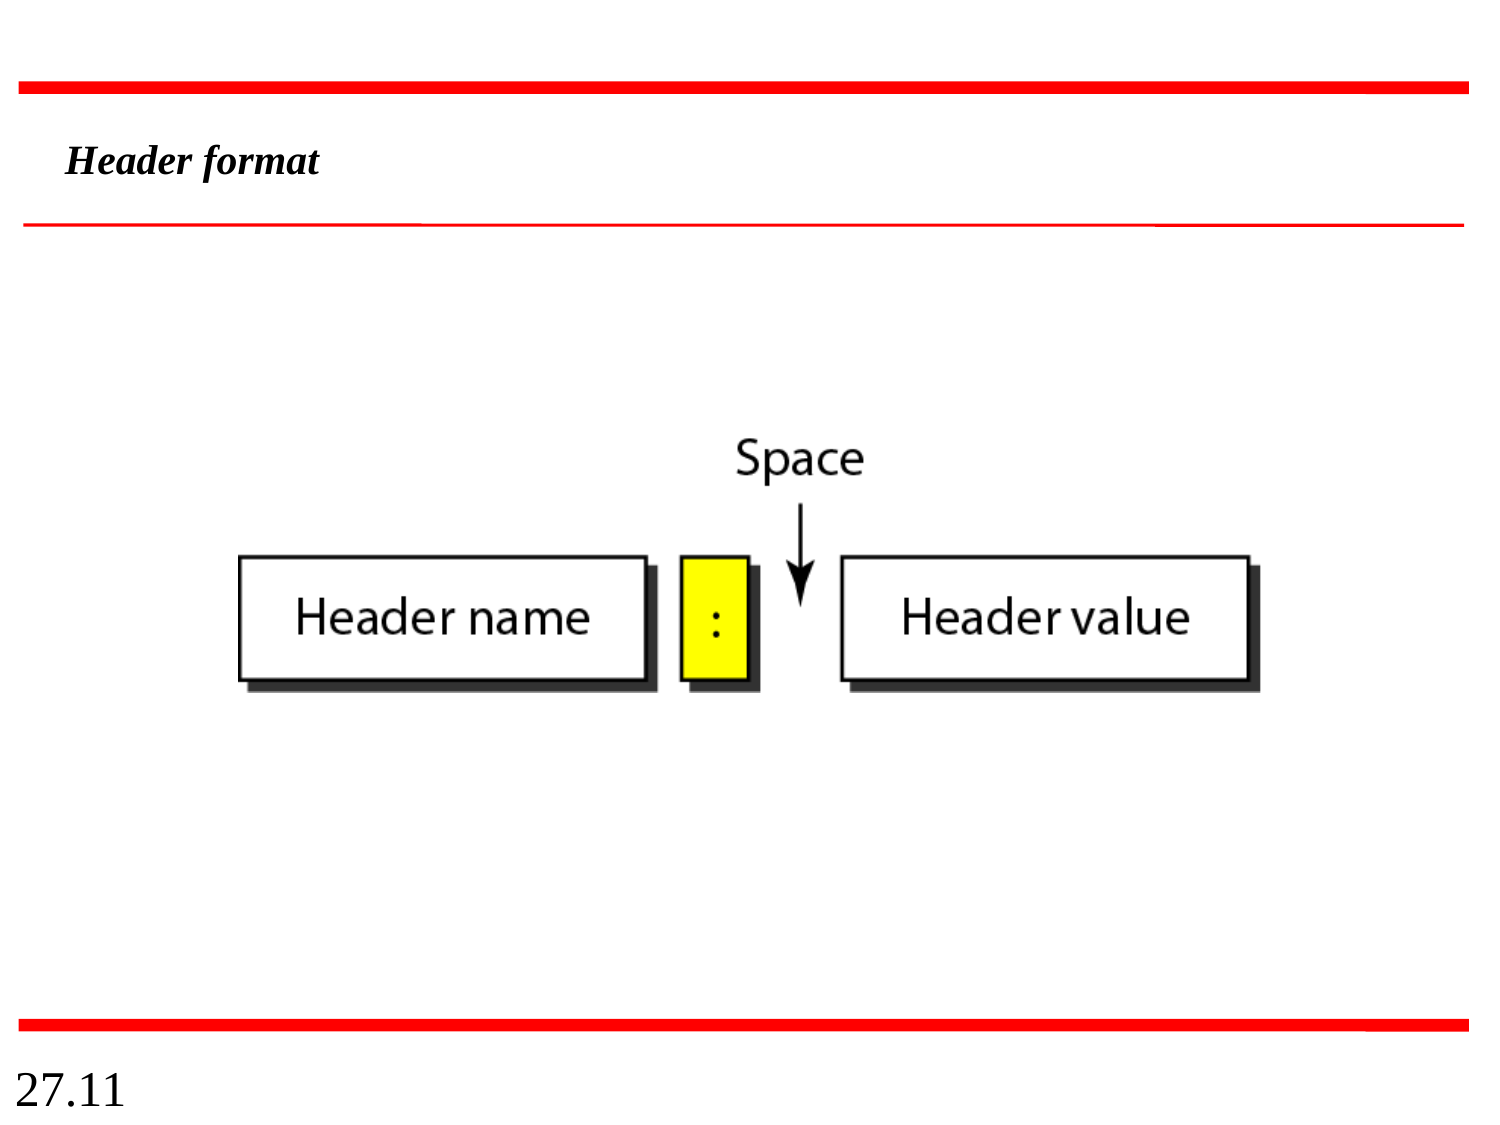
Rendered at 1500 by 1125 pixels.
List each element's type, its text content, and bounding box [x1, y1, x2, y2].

picture [238, 431, 1262, 693]
text_box Header format [50, 125, 335, 191]
